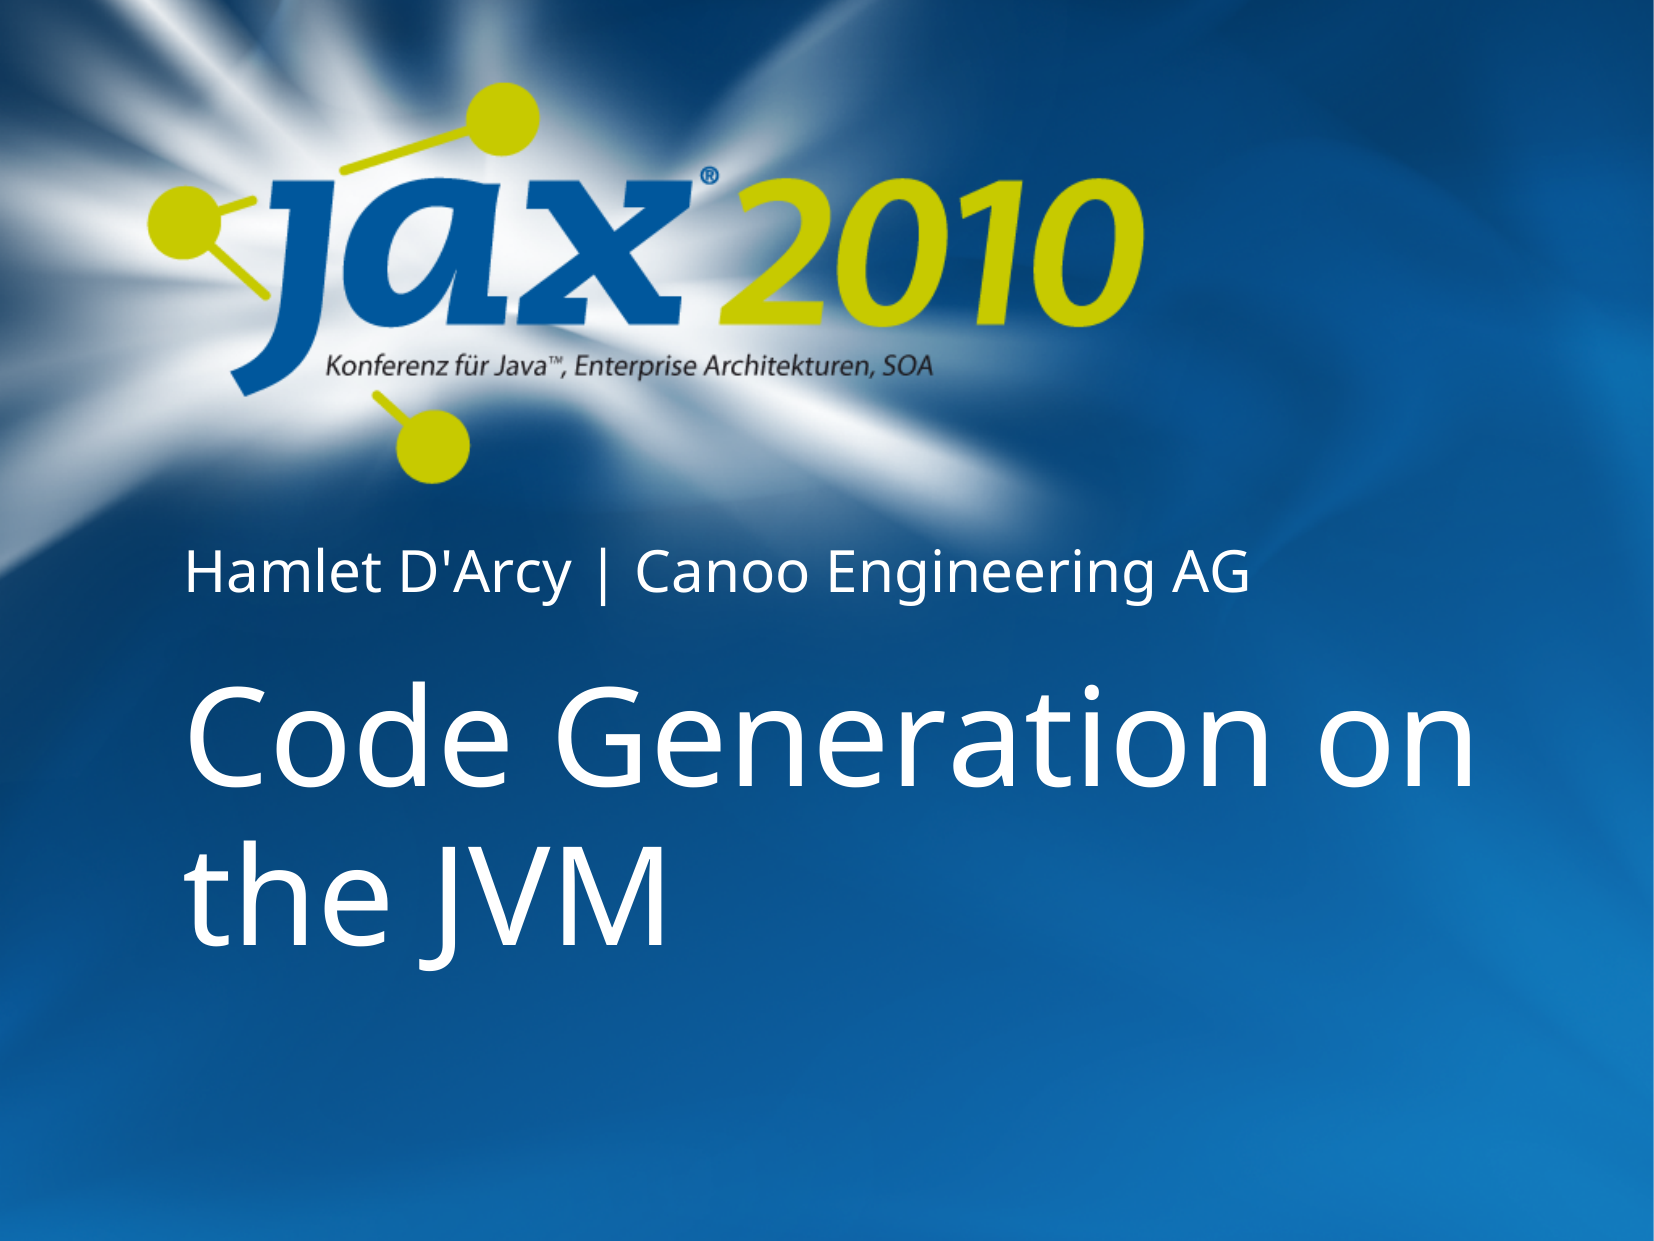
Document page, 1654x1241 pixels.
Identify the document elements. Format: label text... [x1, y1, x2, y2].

title Code Generation on the JVM [183, 654, 1524, 977]
text_box Hamlet D'Arcy | Canoo Engineering AG [183, 522, 1583, 621]
picture [0, 0, 1654, 1241]
